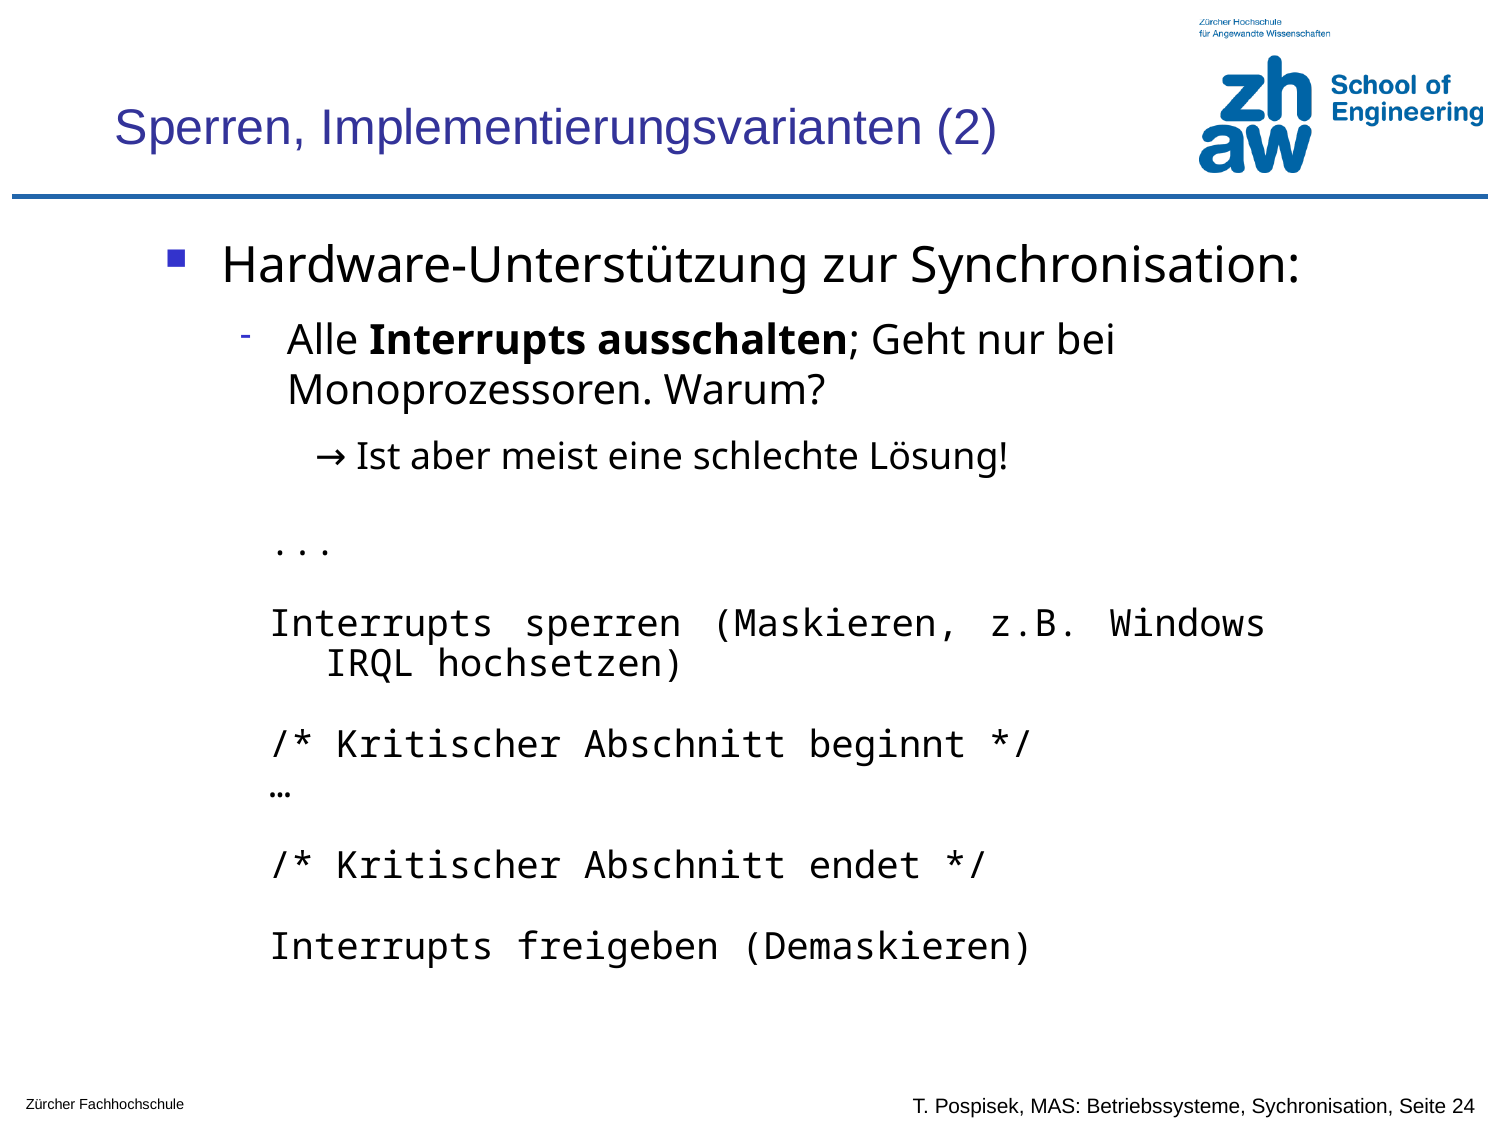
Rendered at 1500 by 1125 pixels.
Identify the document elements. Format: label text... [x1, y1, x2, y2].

picture [1199, 19, 1483, 173]
list Hardware-Unterstützung zur Synchronisation: Alle Interrupts ausschalten; Geht nur bei Monoprozessoren. Warum? → Ist aber meist eine schlechte Lösung! [150, 224, 1425, 610]
title Sperren, Implementierungsvarianten (2) [99, 50, 1379, 163]
text_box ... Interrupts sperren (Maskieren, z.B. Windows IRQL hochsetzen) /* Kritischer Abschnitt beginnt */ … /* Kritischer Abschnitt endet */ Interrupts freigeben (Demaskieren) [253, 515, 1282, 977]
